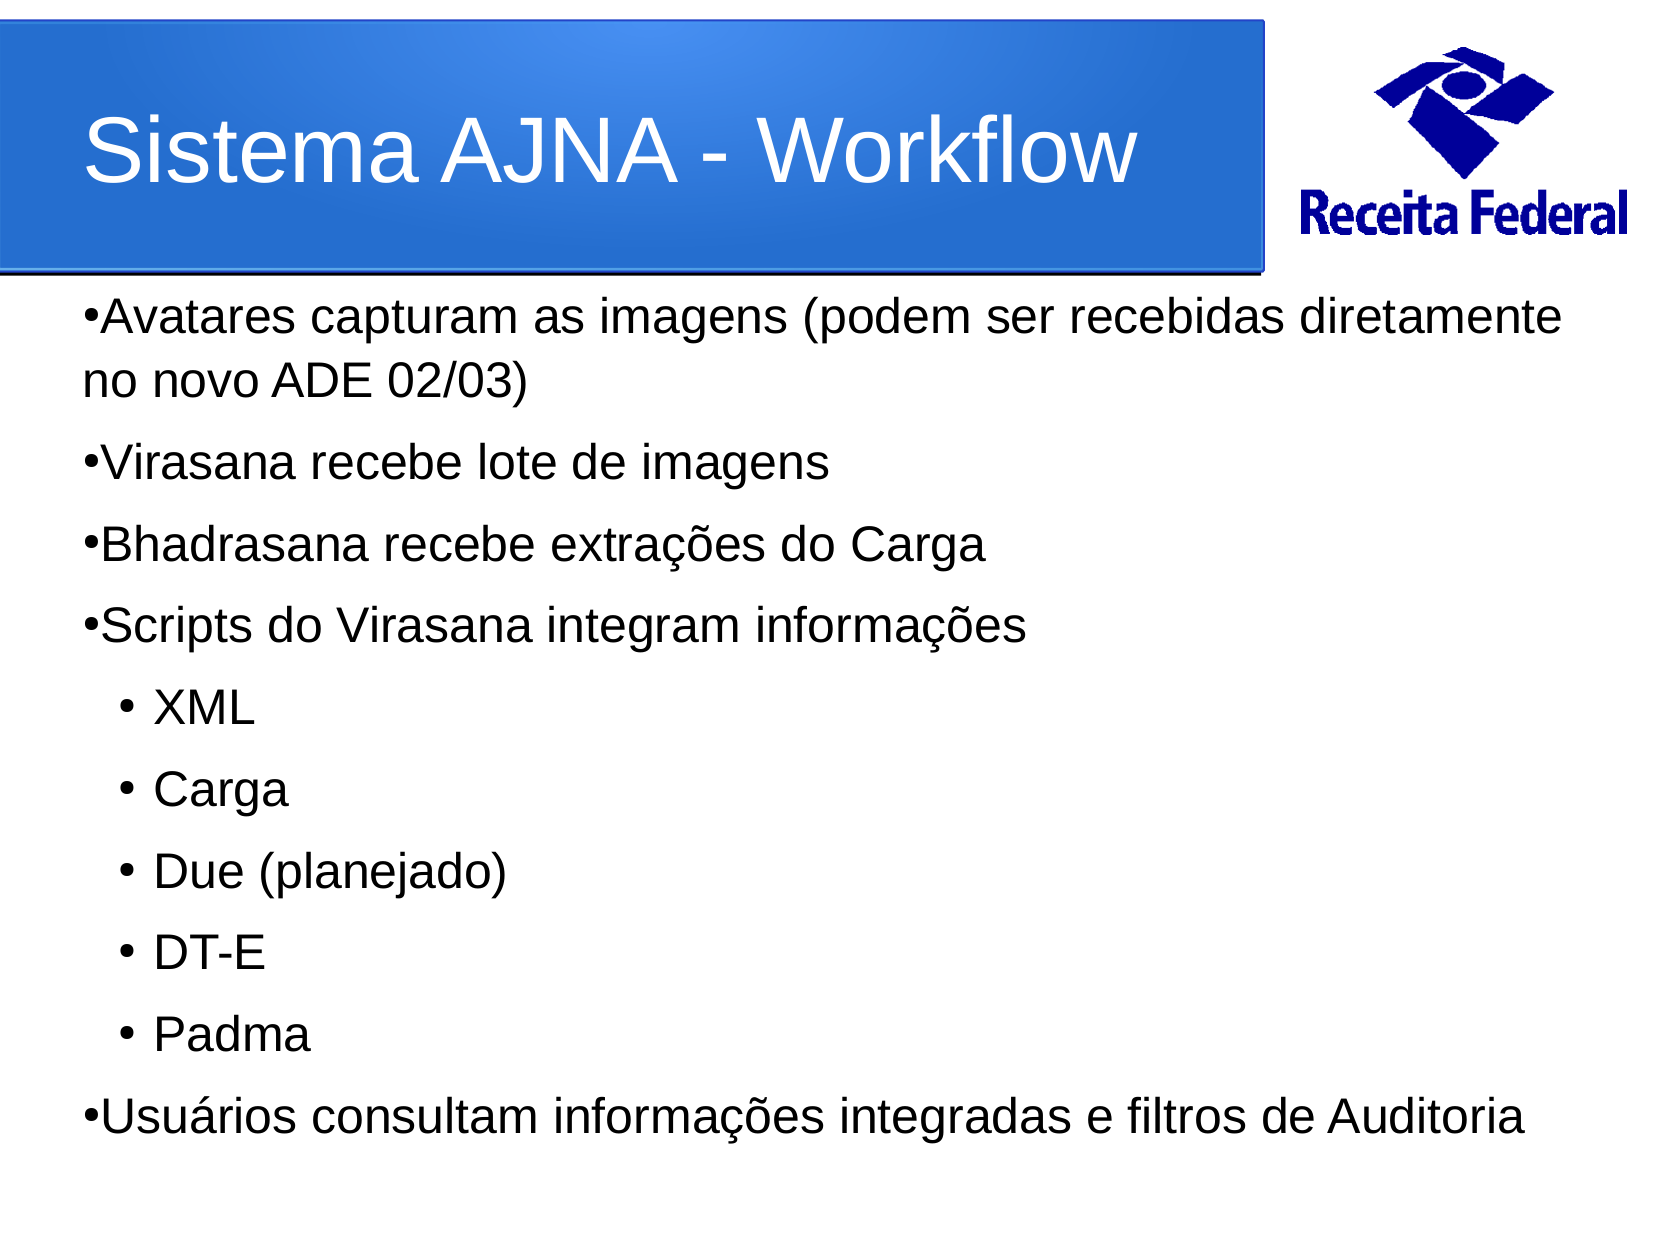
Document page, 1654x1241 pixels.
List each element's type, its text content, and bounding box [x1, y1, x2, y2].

title Sistema AJNA - Workflow [82, 47, 1235, 252]
picture [1299, 47, 1629, 237]
subtitle Avatares capturam as imagens (podem ser recebidas diretamente no novo ADE 02/03) Virasana recebe lote de imagens Bhadrasana recebe extrações do Carga Scripts do Virasana integram informações XML Carga Due (planejado) DT-E Padma Usuários consultam informações integradas e filtros de Auditoria [82, 283, 1571, 1140]
